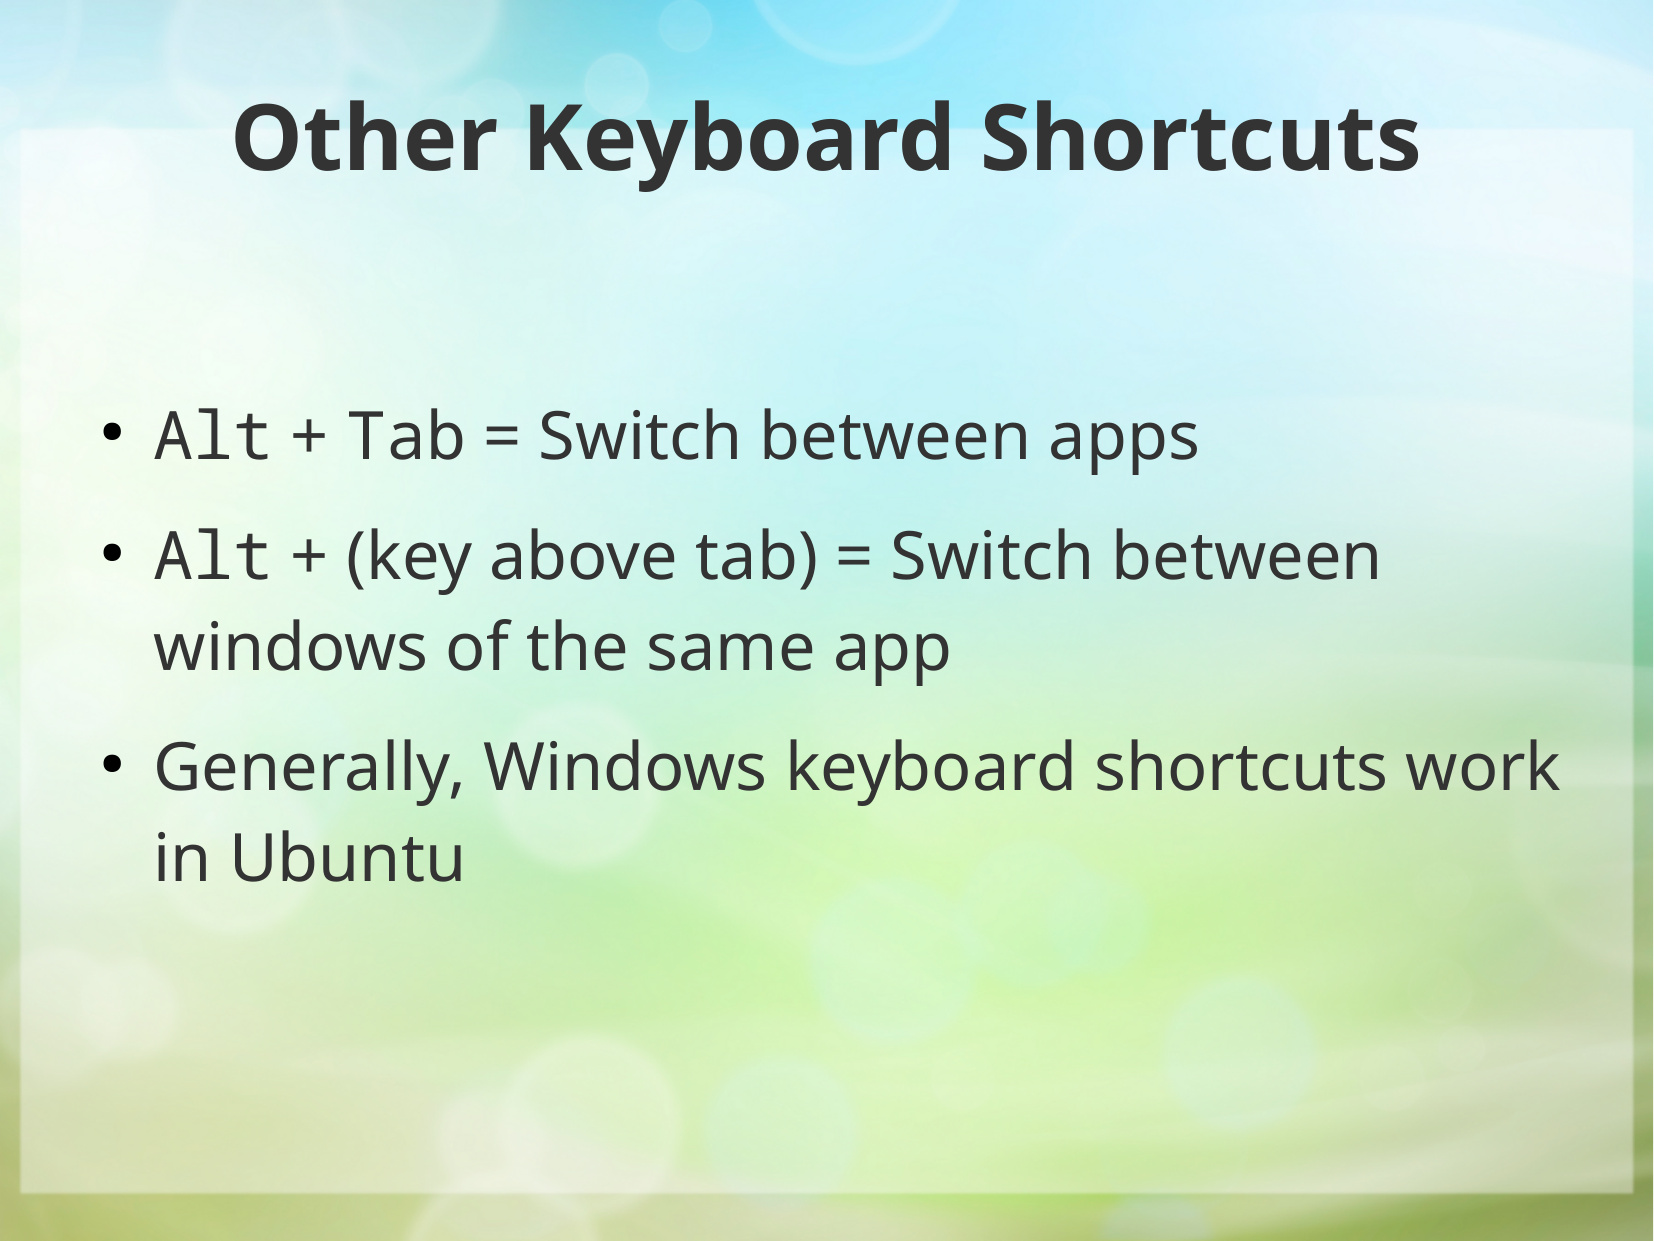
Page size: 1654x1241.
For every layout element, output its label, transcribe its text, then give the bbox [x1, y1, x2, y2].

title Other Keyboard Shortcuts [82, 60, 1571, 211]
picture [0, 0, 1654, 1241]
list Alt + Tab = Switch between apps Alt + (key above tab) = Switch between windows of the same app Generally, Windows keyboard shortcuts work in Ubuntu [82, 285, 1571, 1005]
